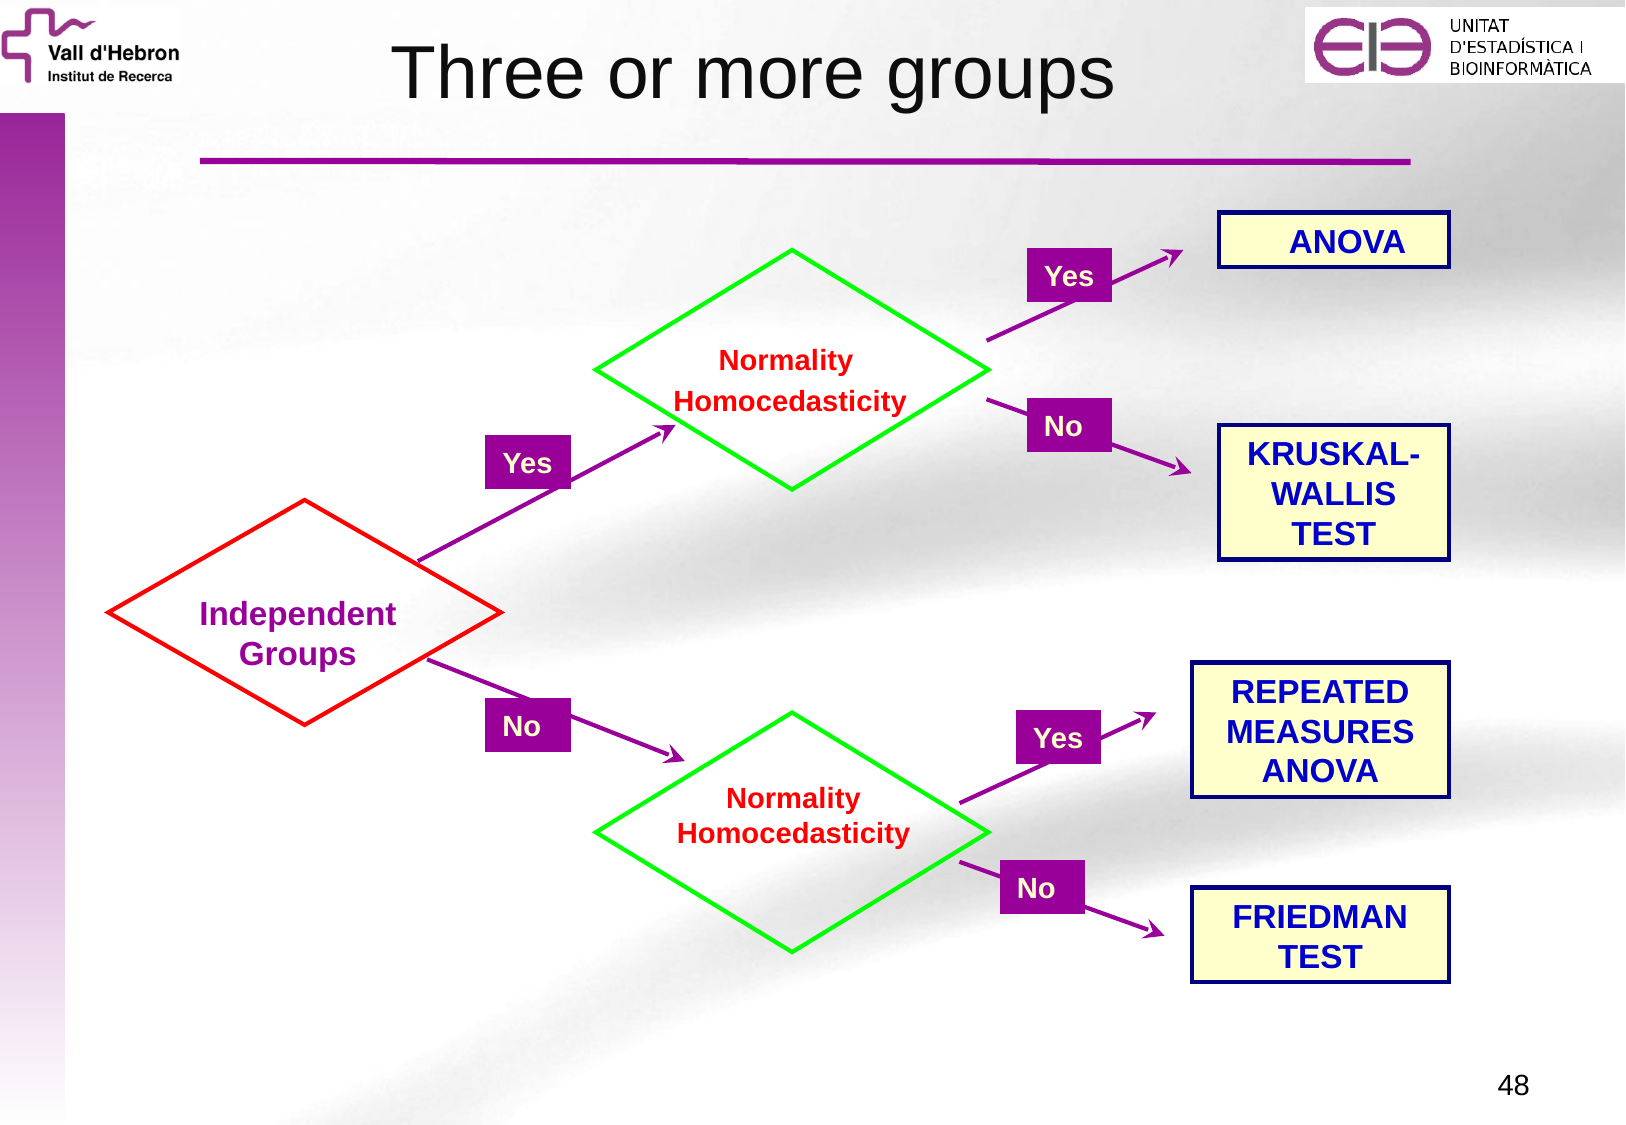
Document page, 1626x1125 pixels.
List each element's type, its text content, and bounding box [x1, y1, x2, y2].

text_box No [1002, 862, 1084, 913]
text_box KRUSKAL- WALLIS TEST [1218, 424, 1449, 560]
text_box FRIEDMAN TEST [1191, 887, 1449, 983]
text_box Three or more groups [257, 0, 1250, 138]
text_box REPEATED MEASURES ANOVA [1191, 662, 1449, 798]
text_box Yes [1029, 249, 1111, 300]
text_box Yes [1018, 712, 1100, 763]
text_box No [1029, 399, 1111, 450]
text_box No [487, 699, 569, 750]
text_box Normality Homocedasticity [608, 334, 972, 425]
text_box ANOVA [1218, 212, 1449, 268]
picture [0, 0, 1625, 1125]
slide_number <número> [1426, 1058, 1601, 1106]
text_box Normality Homocedasticity [612, 771, 975, 857]
text_box Independent Groups [126, 584, 470, 680]
text_box Yes [487, 437, 569, 488]
